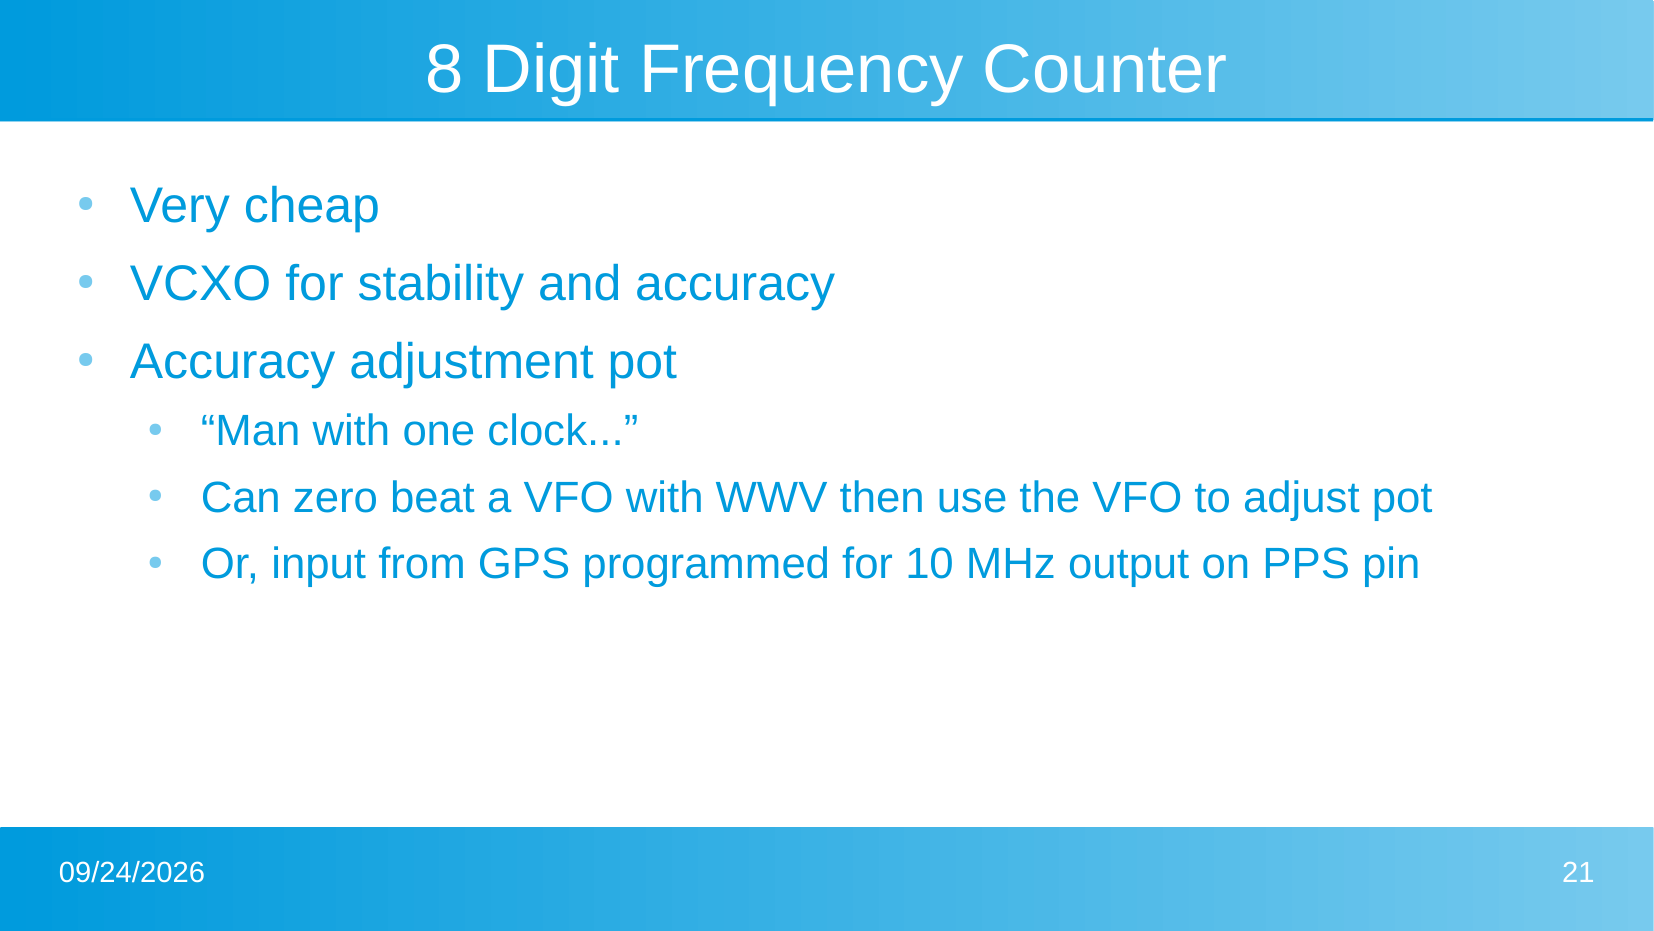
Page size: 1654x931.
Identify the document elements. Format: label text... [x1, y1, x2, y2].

title 8 Digit Frequency Counter [59, 29, 1595, 108]
list Very cheap VCXO for stability and accuracy Accuracy adjustment pot “Man with one clock...” Can zero beat a VFO with WWV then use the VFO to adjust pot Or, input from GPS programmed for 10 MHz output on PPS pin [59, 177, 1595, 768]
